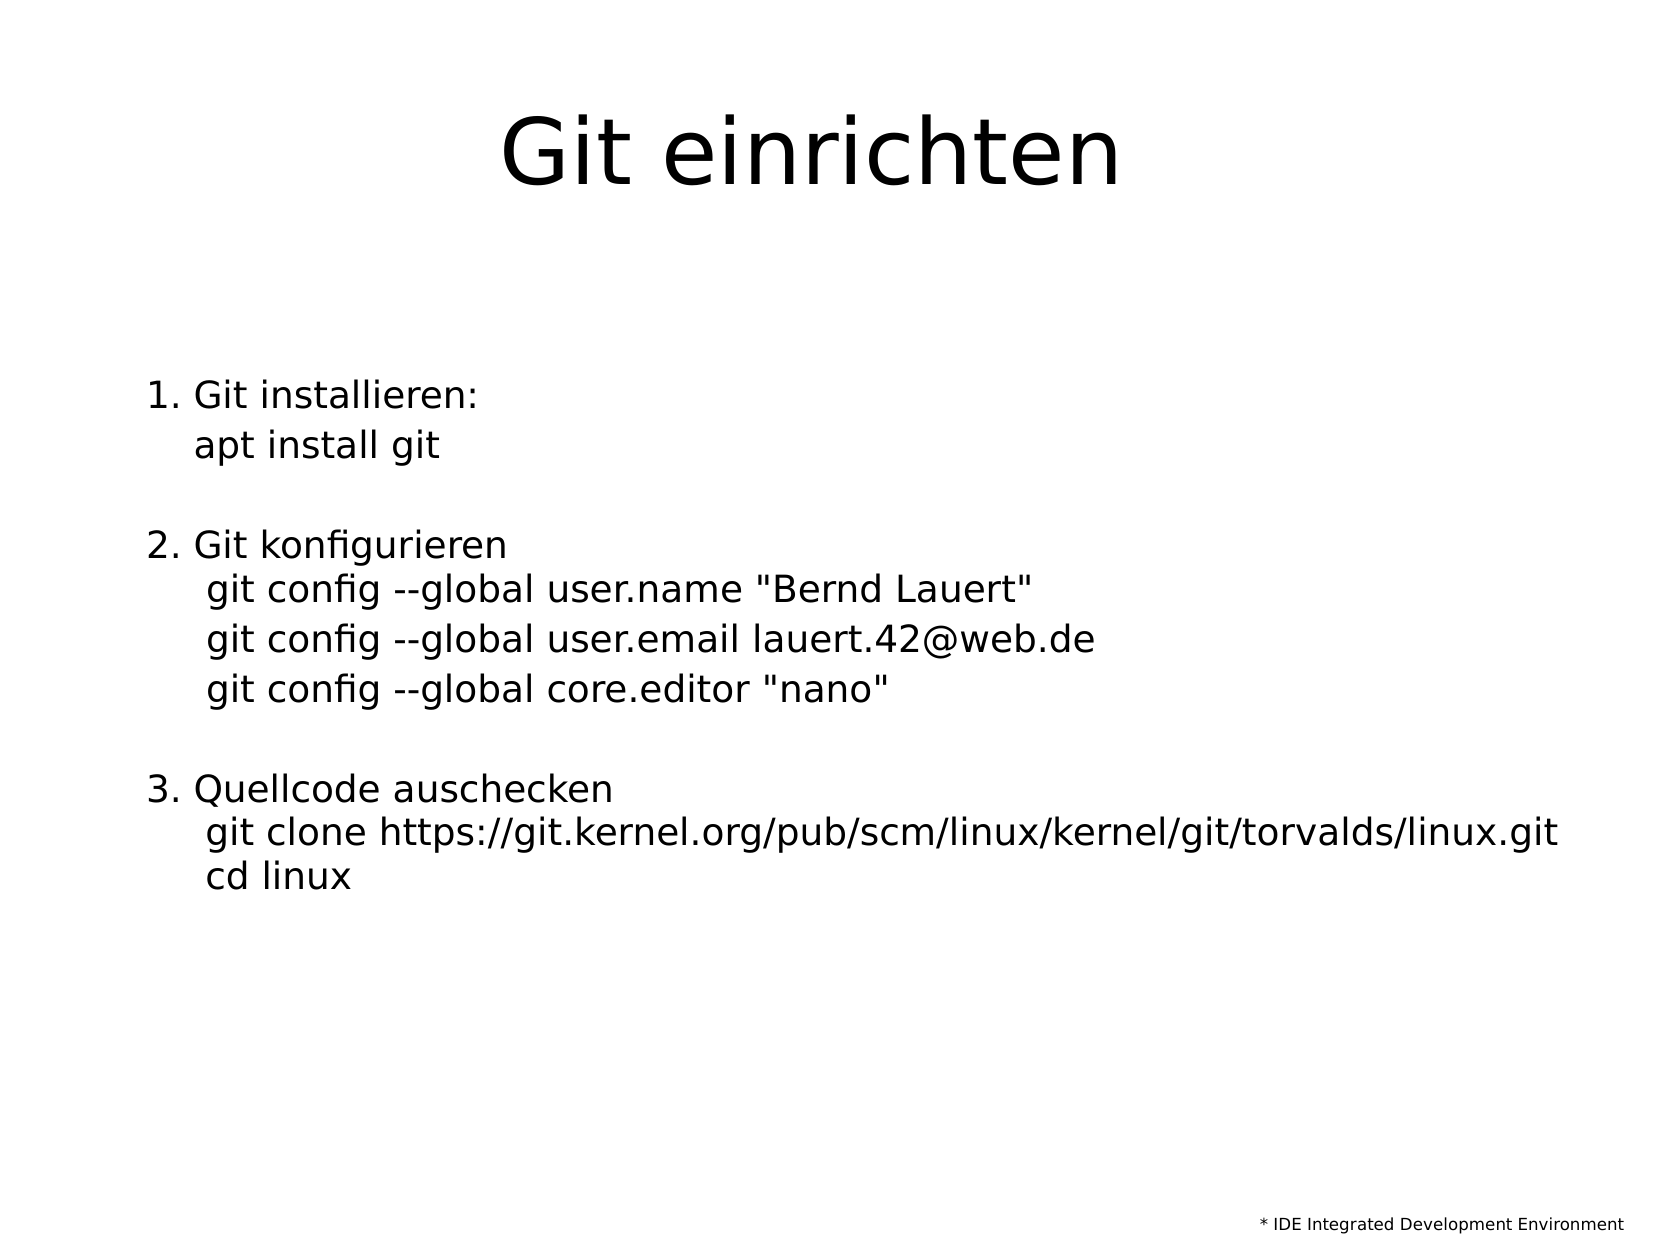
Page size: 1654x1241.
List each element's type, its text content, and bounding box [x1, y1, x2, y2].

text_box Git installieren: apt install git Git konfigurieren git config --global user.name "Bernd Lauert" git config --global user.email lauert.42@web.de git config --global core.editor "nano" Quellcode auschecken git clone https://git.kernel.org/pub/scm/linux/kernel/git/torvalds/linux.git cd linux [131, 360, 1576, 950]
title Git einrichten [82, 49, 1571, 257]
text_box * IDE Integrated Development Environment [1245, 1207, 1654, 1241]
